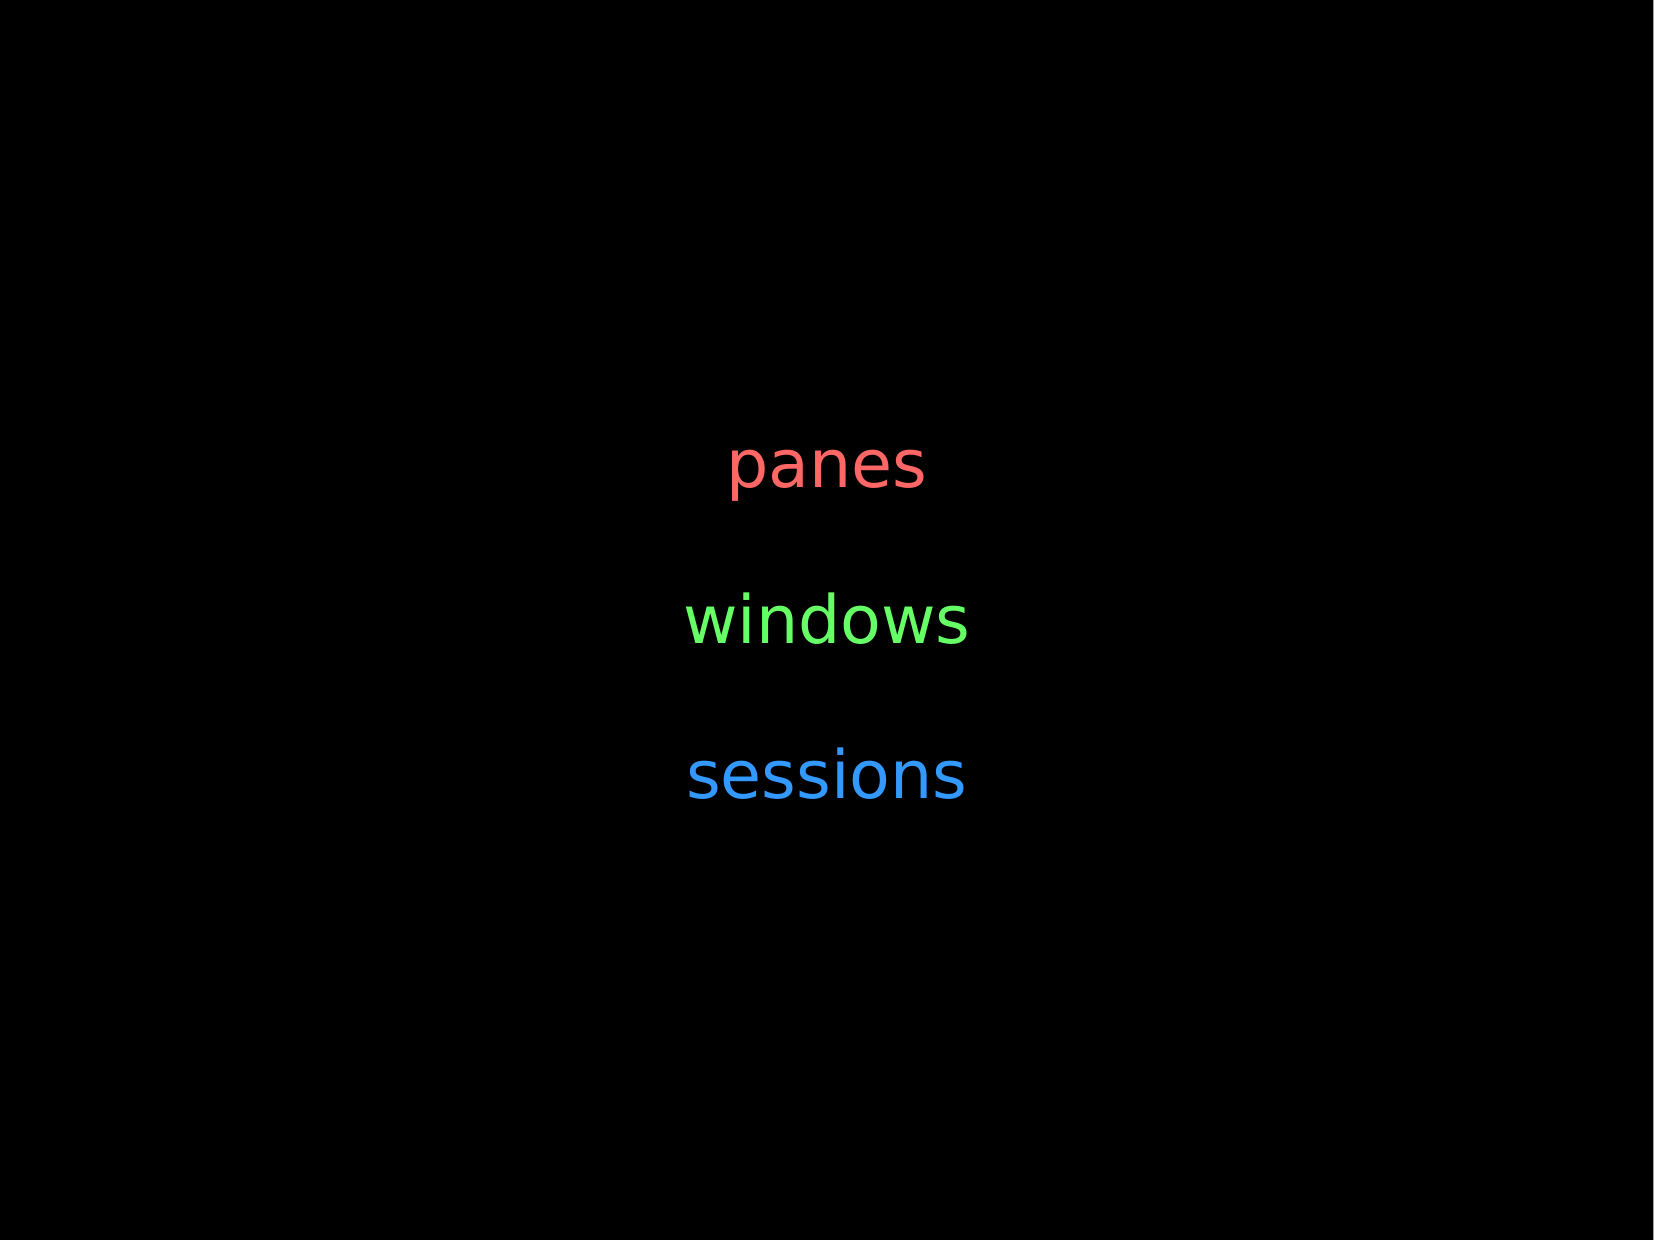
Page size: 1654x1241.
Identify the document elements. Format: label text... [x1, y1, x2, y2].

text_box panes windows sessions [661, 418, 992, 822]
